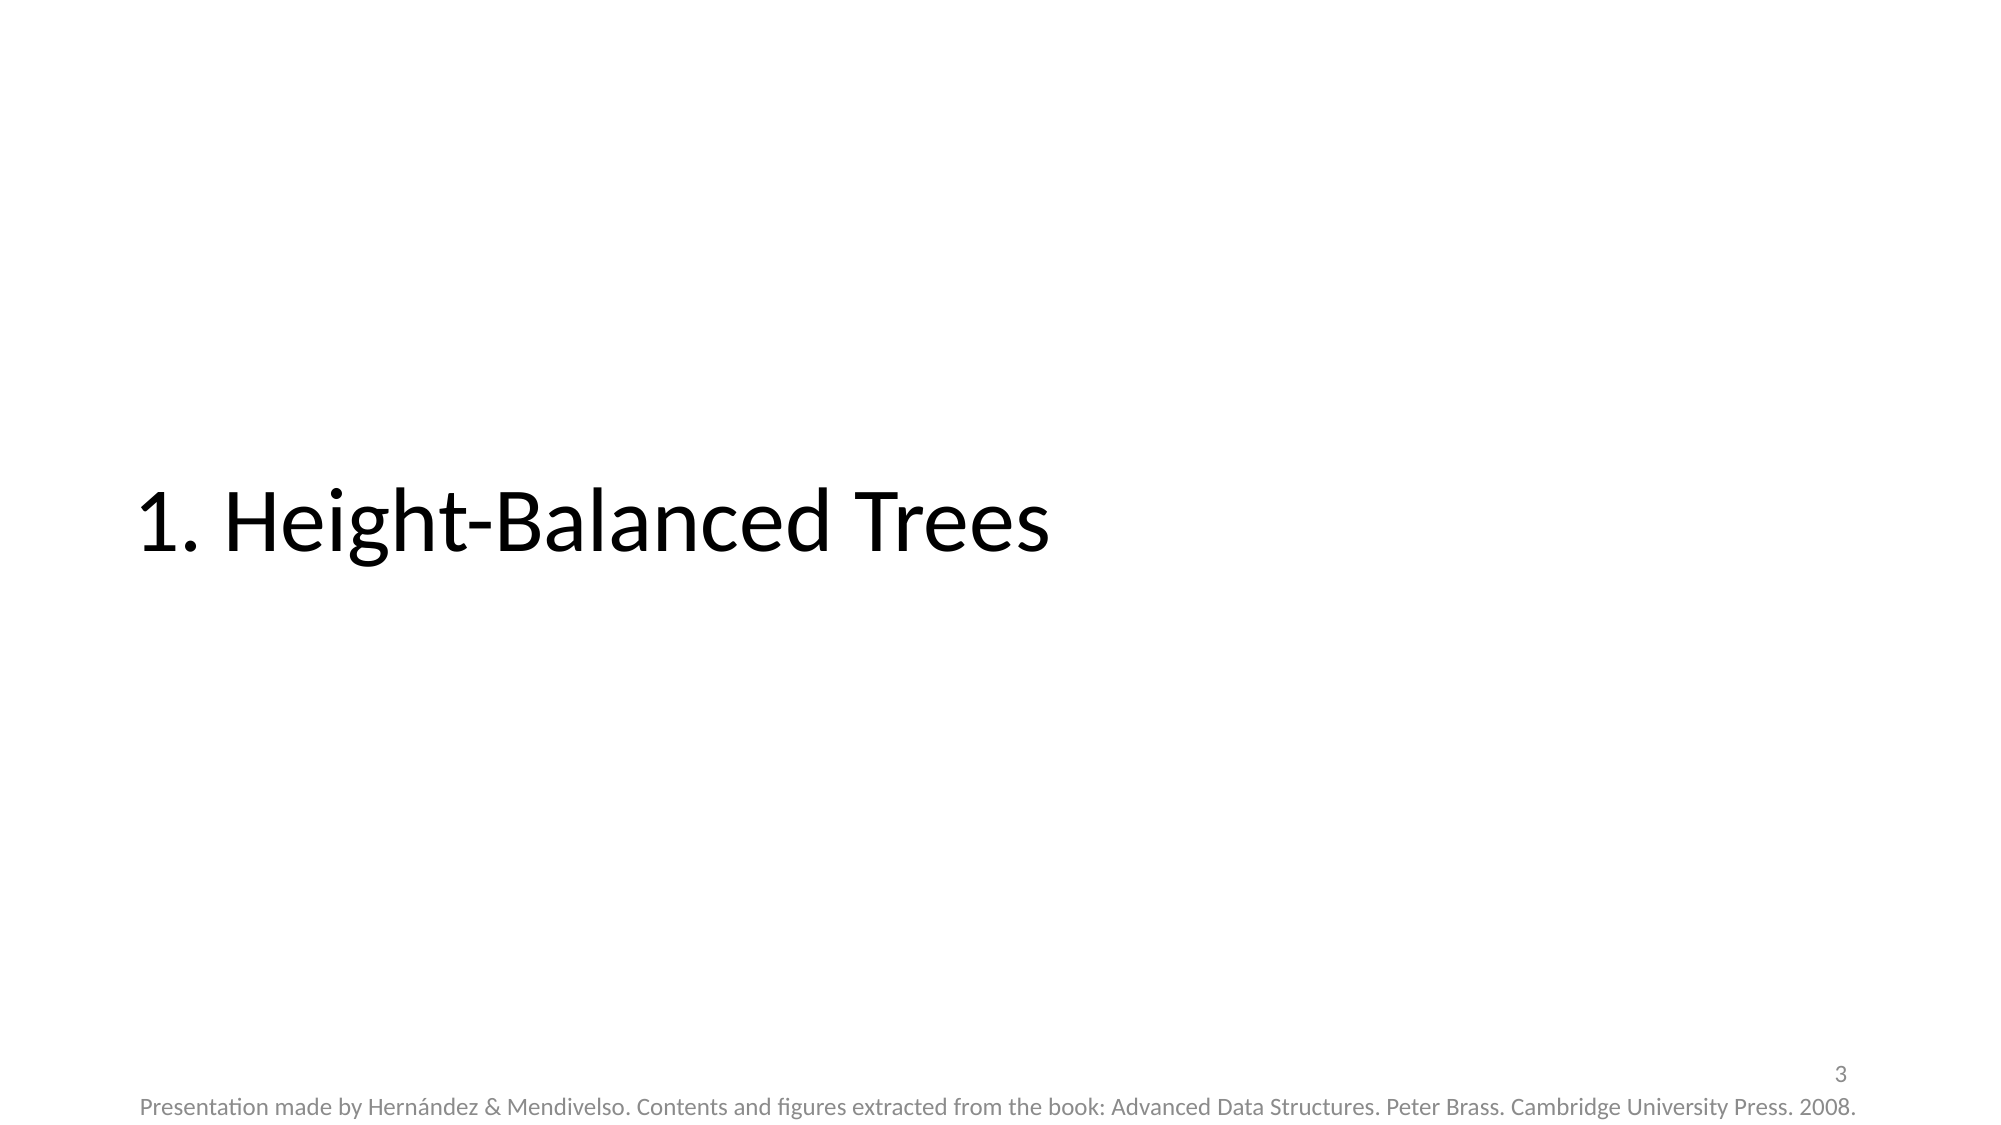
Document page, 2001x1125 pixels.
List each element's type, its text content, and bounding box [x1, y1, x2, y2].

footer Presentation made by Hernández & Mendivelso. Contents and figures extracted from the book: Advanced Data Structures. Peter Brass. Cambridge University Press. 2008. [0, 1096, 2000, 1115]
title 1. Height-Balanced Trees [118, 280, 1844, 749]
